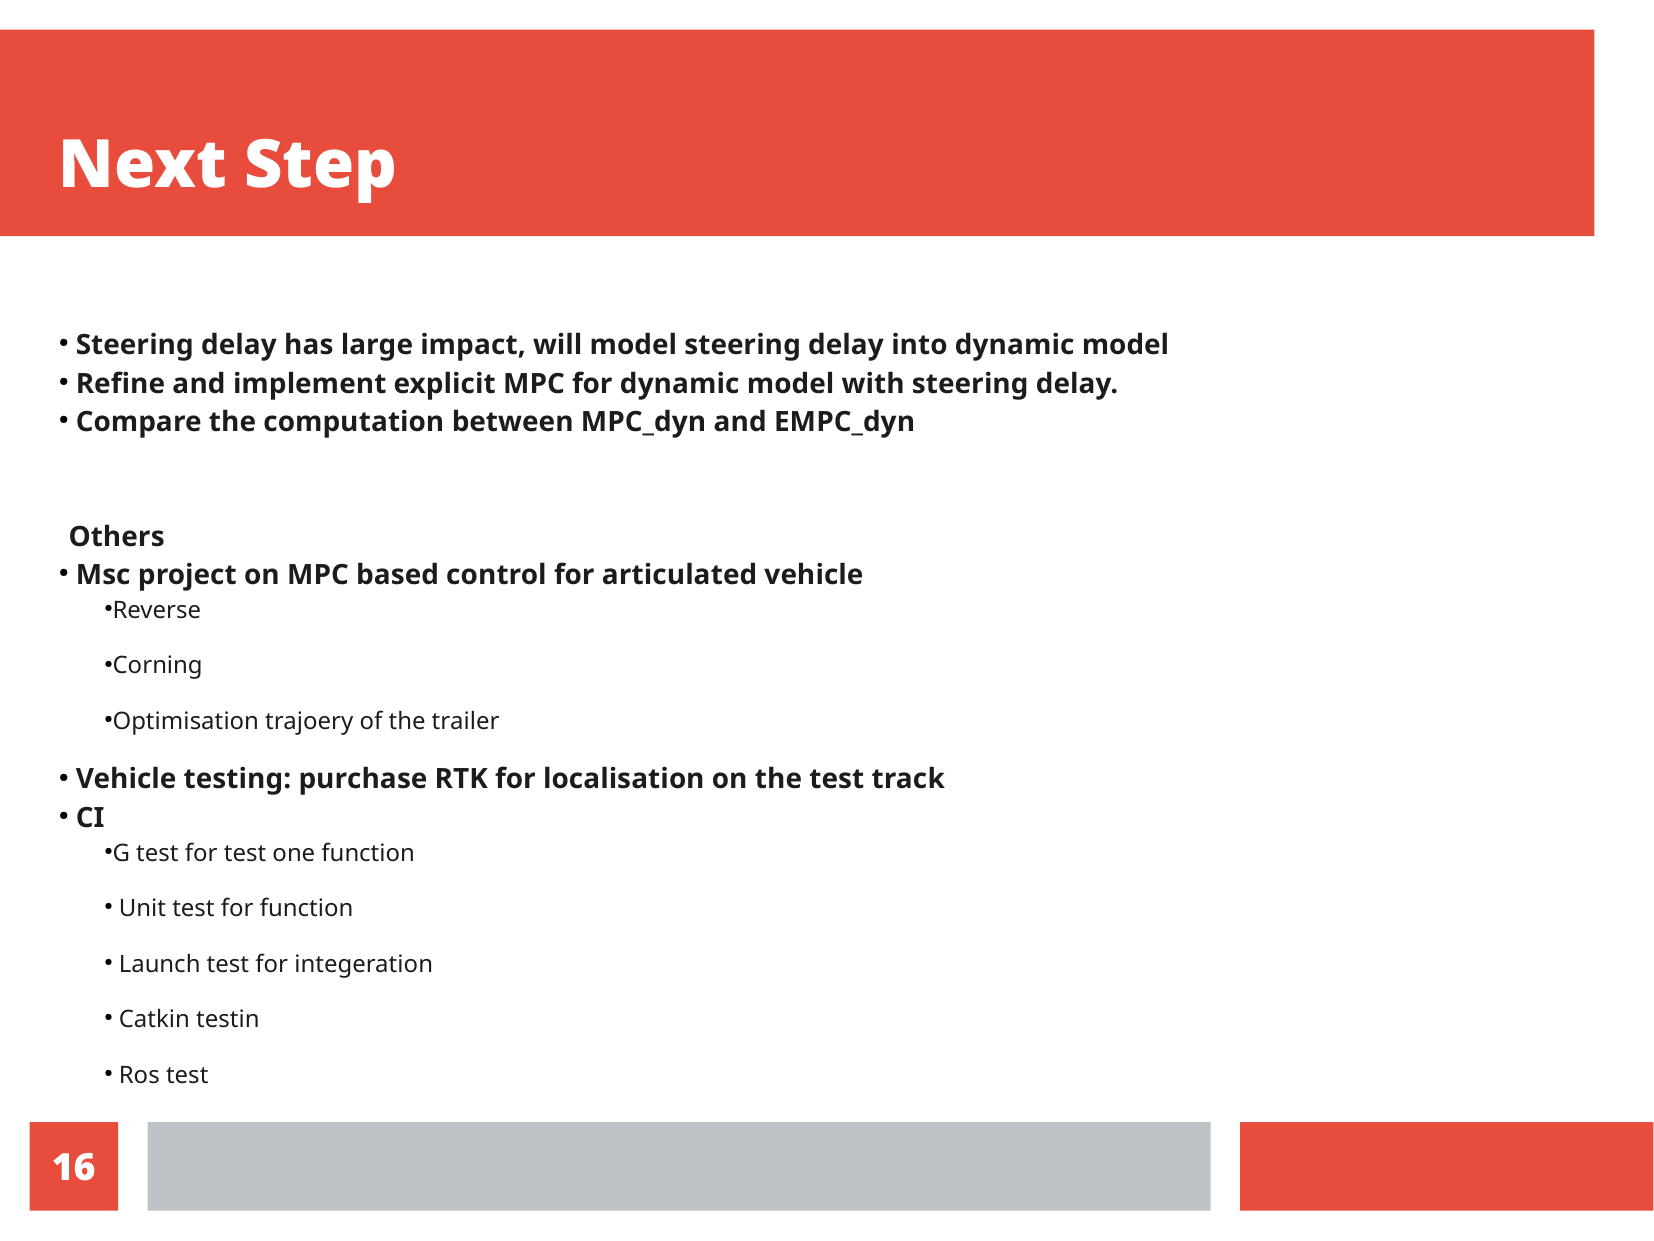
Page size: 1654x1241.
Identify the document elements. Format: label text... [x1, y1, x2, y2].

title Next Step [59, 59, 1595, 207]
list Steering delay has large impact, will model steering delay into dynamic model Refine and implement explicit MPC for dynamic model with steering delay. Compare the computation between MPC_dyn and EMPC_dyn Others Msc project on MPC based control for articulated vehicle Reverse Corning Optimisation trajoery of the trailer Vehicle testing: purchase RTK for localisation on the test track CI G test for test one function Unit test for function Launch test for integeration Catkin testin Ros test [59, 324, 1565, 1093]
